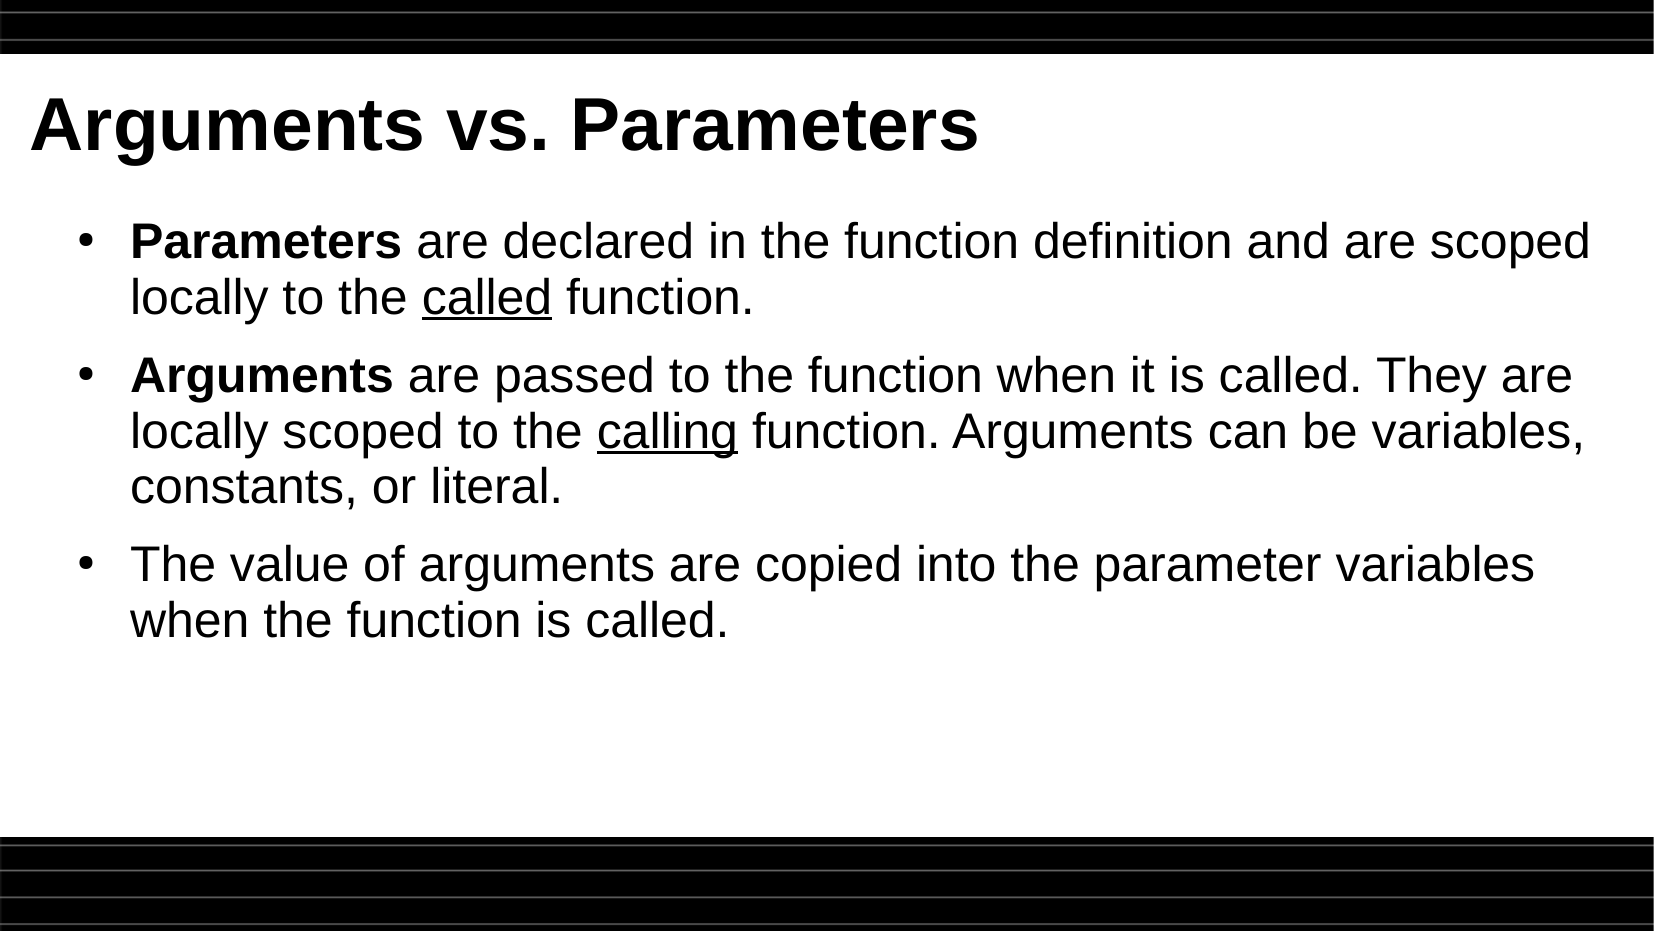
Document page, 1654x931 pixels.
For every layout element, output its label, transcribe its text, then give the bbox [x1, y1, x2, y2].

list Parameters are declared in the function definition and are scoped locally to the called function. Arguments are passed to the function when it is called. They are locally scoped to the calling function. Arguments can be variables, constants, or literal. The value of arguments are copied into the parameter variables when the function is called. [59, 213, 1636, 826]
picture [0, 0, 1654, 54]
text_box Arguments vs. Parameters [15, 75, 1546, 174]
picture [0, 837, 1654, 931]
